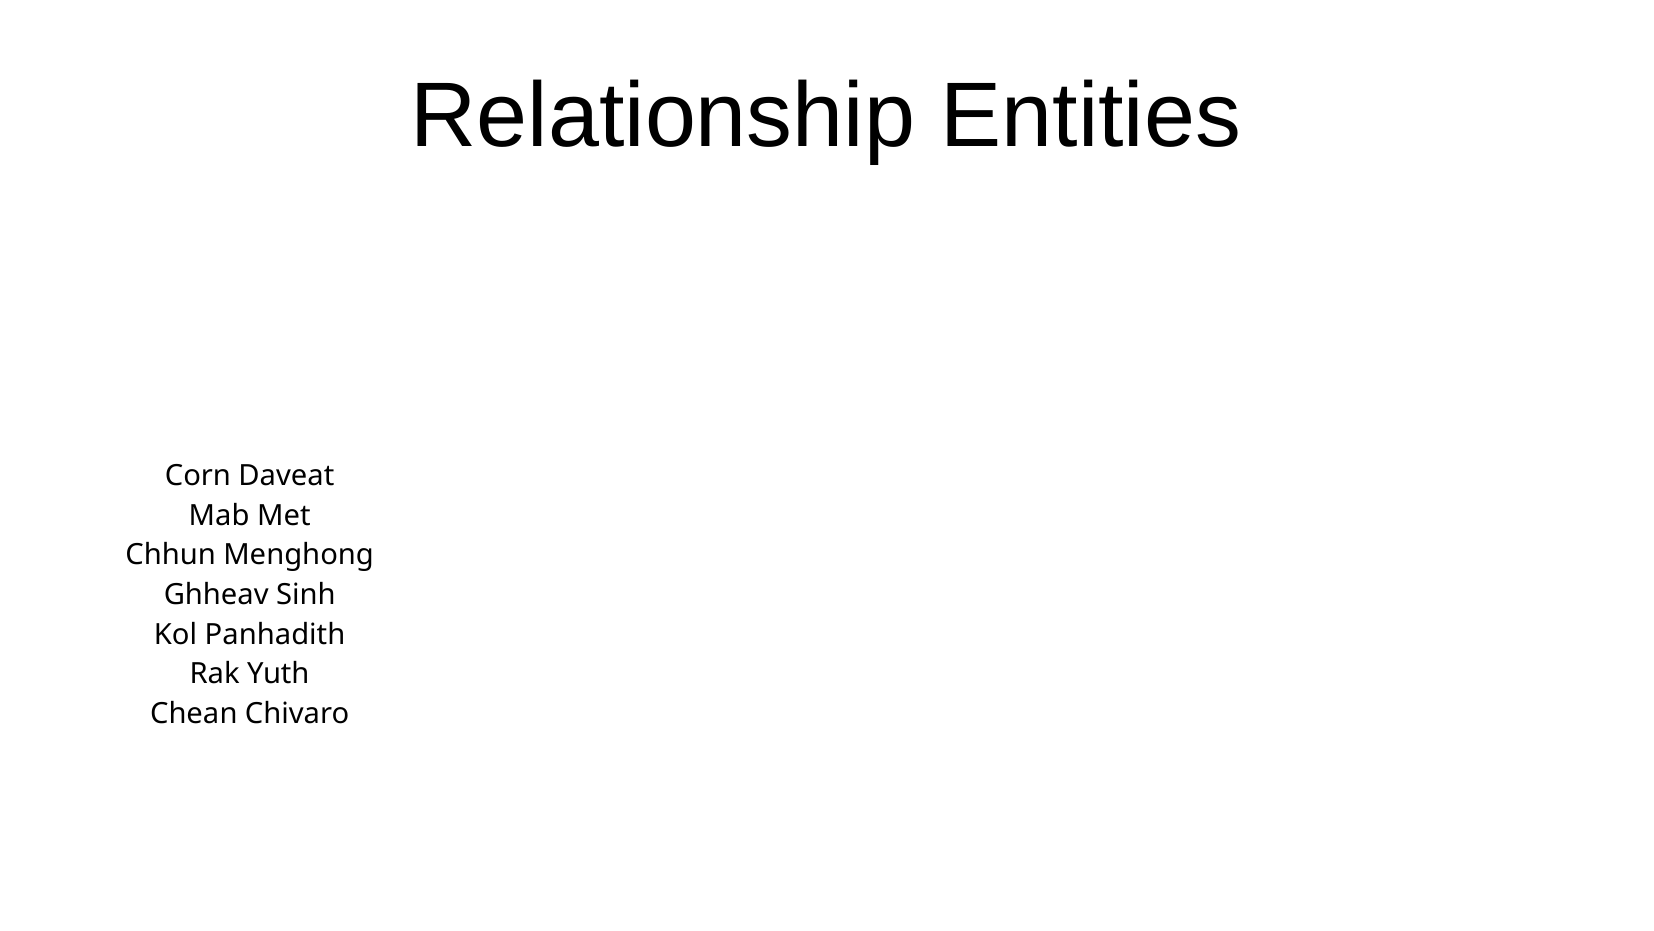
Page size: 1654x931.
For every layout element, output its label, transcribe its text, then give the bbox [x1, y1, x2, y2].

subtitle Corn Daveat Mab Met Chhun Menghong Ghheav Sinh Kol Panhadith Rak Yuth Chean Chivaro [86, 308, 413, 806]
title Relationship Entities [82, 37, 1571, 193]
